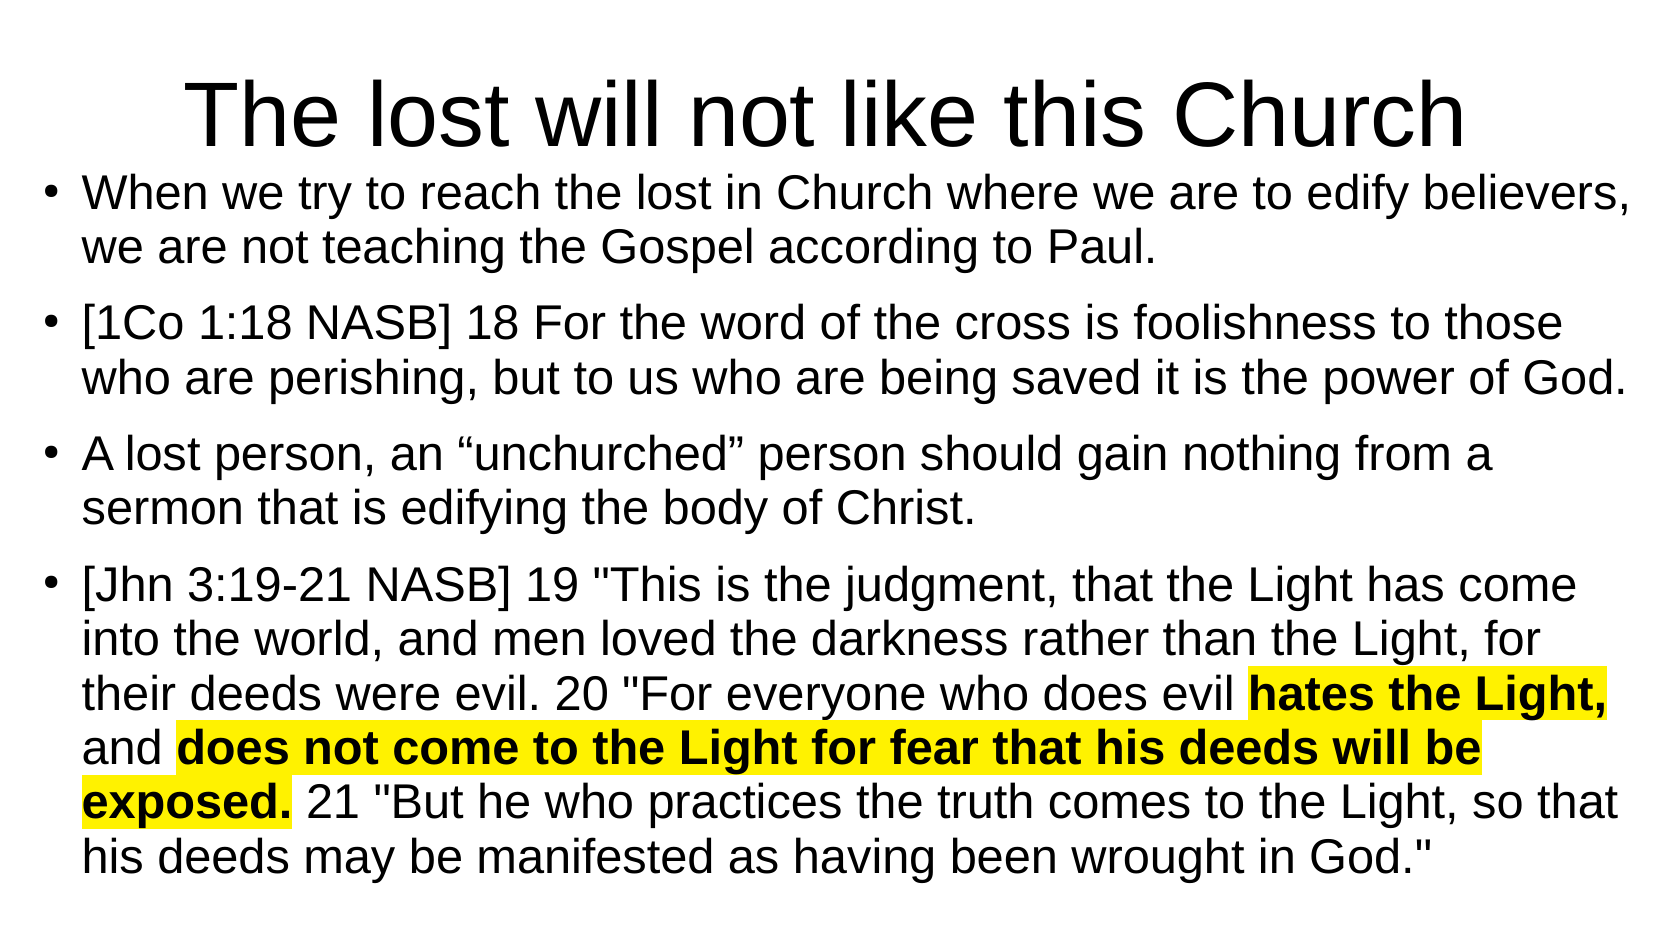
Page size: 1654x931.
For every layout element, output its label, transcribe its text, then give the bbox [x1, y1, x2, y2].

list When we try to reach the lost in Church where we are to edify believers, we are not teaching the Gospel according to Paul. [1Co 1:18 NASB] 18 For the word of the cross is foolishness to those who are perishing, but to us who are being saved it is the power of God. A lost person, an “unchurched” person should gain nothing from a sermon that is edifying the body of Christ. [Jhn 3:19-21 NASB] 19 "This is the judgment, that the Light has come into the world, and men loved the darkness rather than the Light, for their deeds were evil. 20 "For everyone who does evil hates the Light, and does not come to the Light for fear that his deeds will be exposed. 21 "But he who practices the truth comes to the Light, so that his deeds may be manifested as having been wrought in God." [30, 165, 1636, 901]
title The lost will not like this Church [82, 37, 1571, 165]
